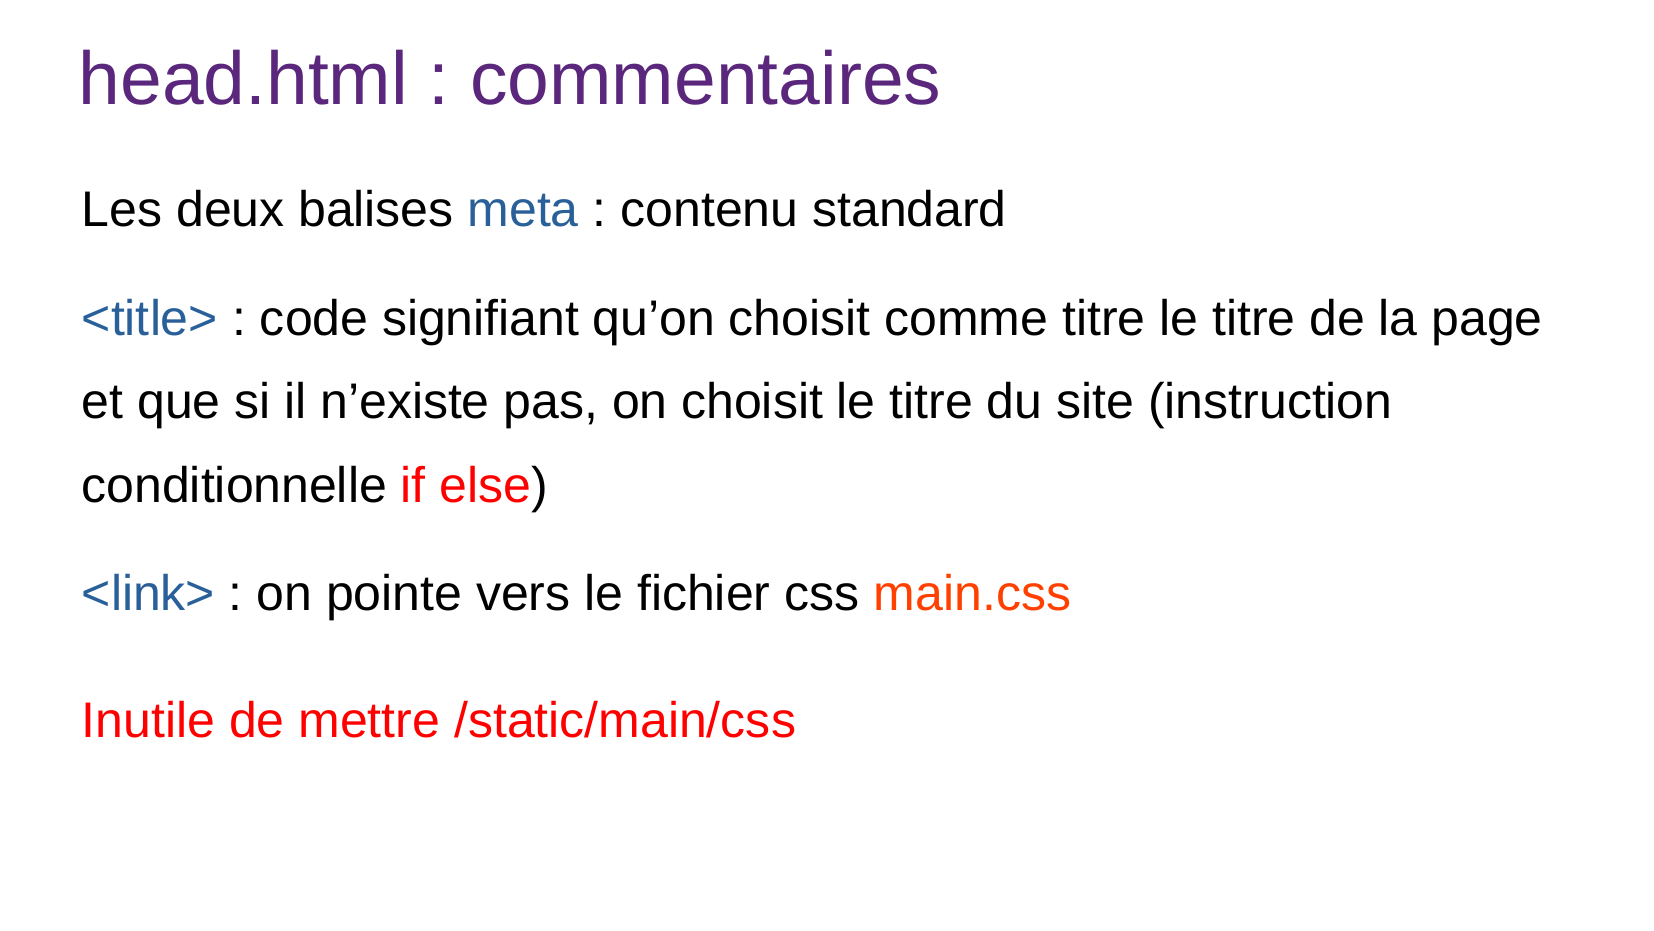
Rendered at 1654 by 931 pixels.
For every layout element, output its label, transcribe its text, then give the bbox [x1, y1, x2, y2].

title head.html : commentaires [78, 36, 1556, 148]
text_box Les deux balises meta : contenu standard <title> : code signifiant qu’on choisit comme titre le titre de la page et que si il n’existe pas, on choisit le titre du site (instruction conditionnelle if else) <link> : on pointe vers le fichier css main.css Inutile de mettre /static/main/css [81, 153, 1570, 856]
